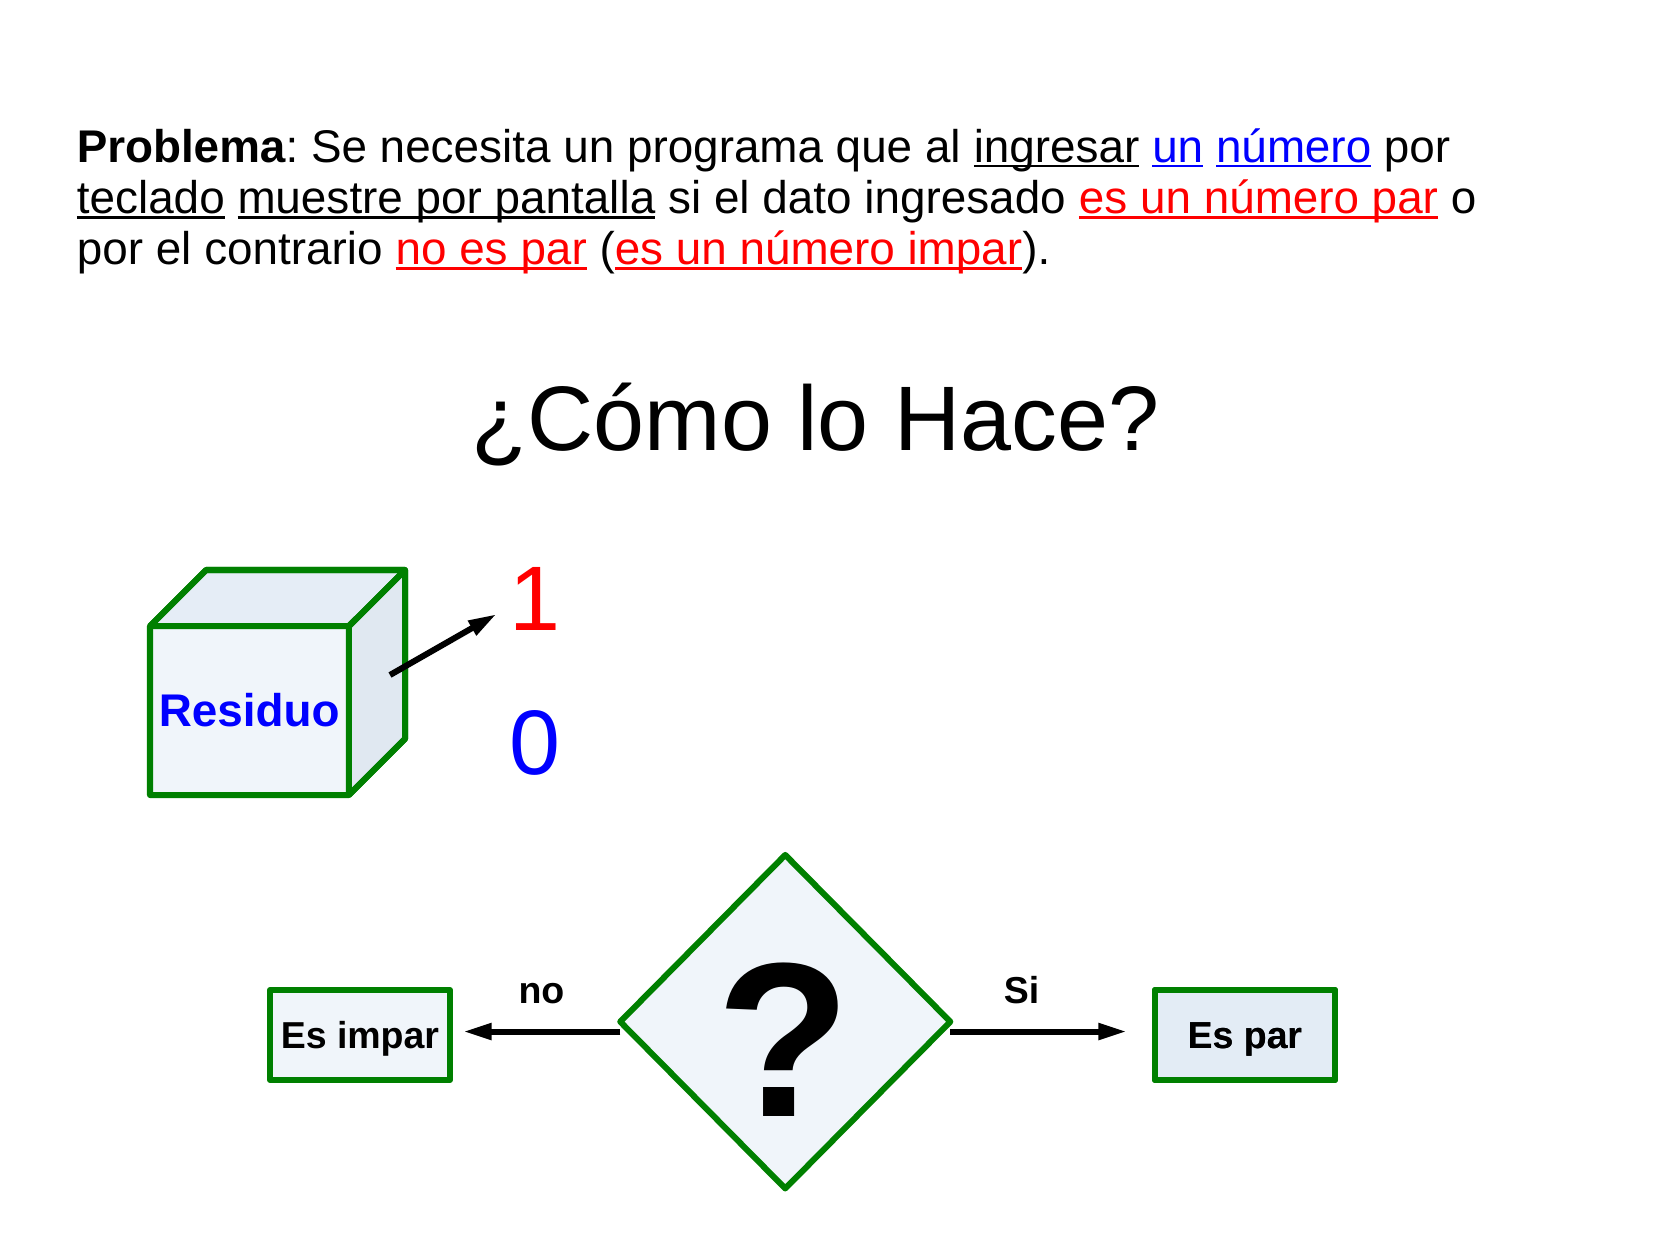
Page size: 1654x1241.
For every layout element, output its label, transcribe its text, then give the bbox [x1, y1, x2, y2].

text_box ? [701, 909, 1021, 1171]
text_box [767, 1171, 803, 1189]
subtitle Problema: Se necesita un programa que al ingresar un número por teclado muestre por pantalla si el dato ingresado es un número par o por el contrario no es par (es un número impar). [76, 105, 1510, 291]
title ¿Cómo lo Hace? [71, 315, 1561, 523]
text_box 1 0 [495, 540, 571, 802]
text_box Residuo [150, 627, 348, 796]
text_box Es par [1155, 990, 1336, 1081]
text_box [731, 854, 839, 909]
text_box [620, 940, 701, 1104]
text_box no [503, 953, 602, 1028]
text_box Si [1021, 953, 1074, 1028]
text_box Es impar [270, 990, 451, 1081]
